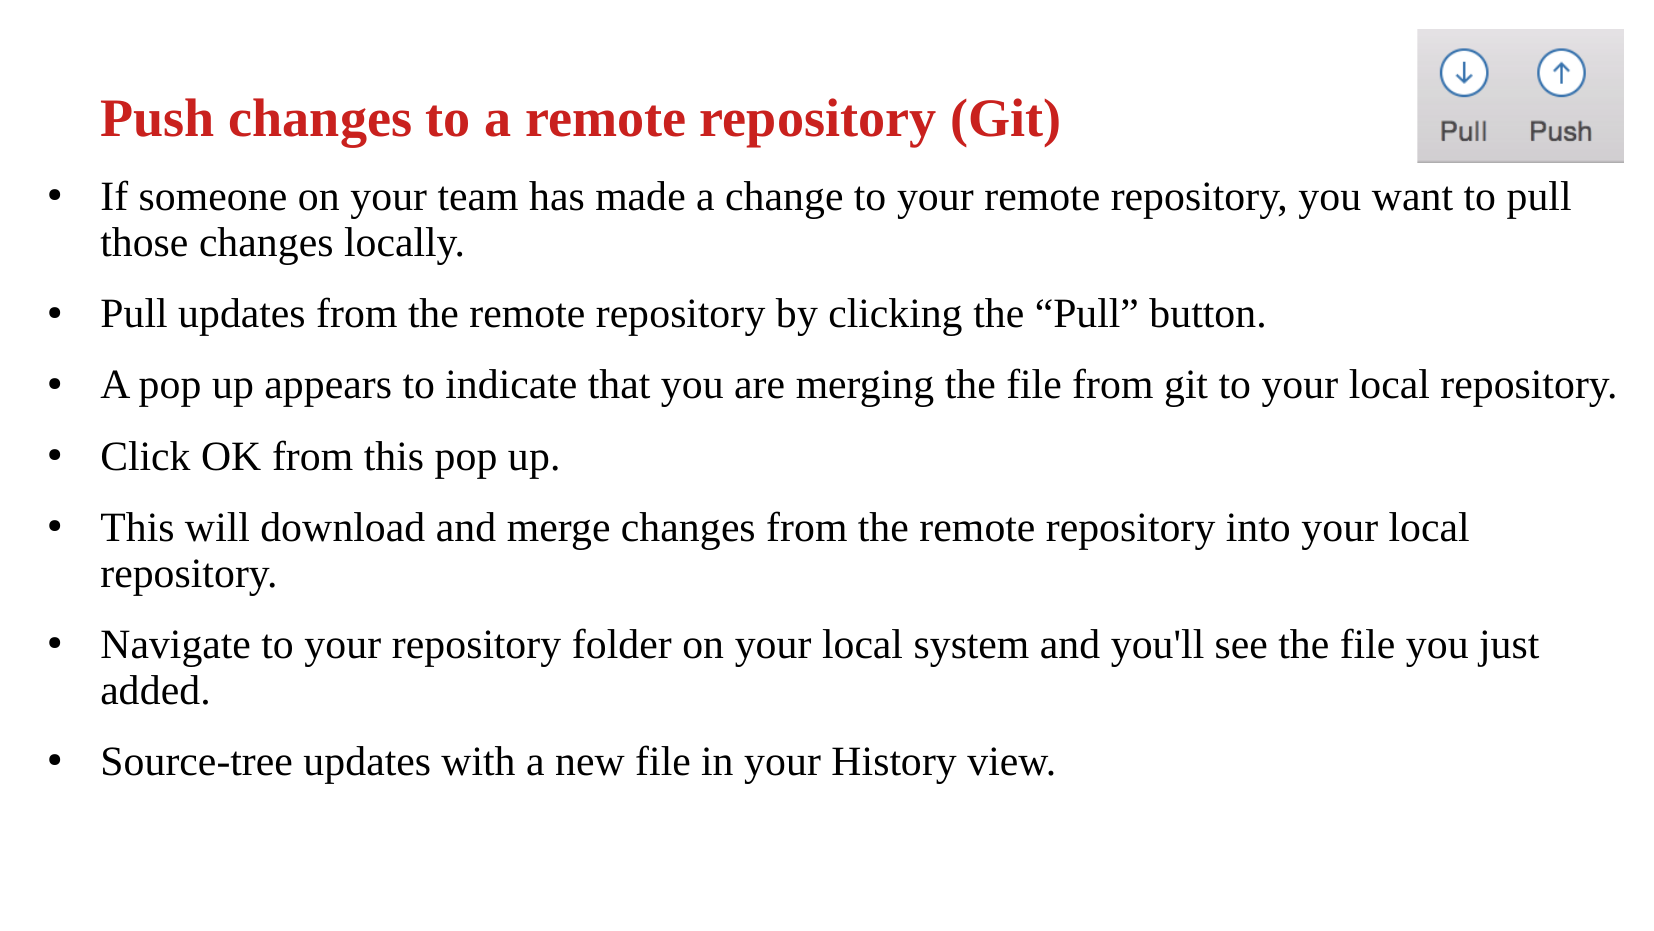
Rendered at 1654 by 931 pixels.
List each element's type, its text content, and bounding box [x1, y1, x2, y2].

list Push changes to a remote repository (Git) If someone on your team has made a change to your remote repository, you want to pull those changes locally. Pull updates from the remote repository by clicking the “Pull” button. A pop up appears to indicate that you are merging the file from git to your local repository. Click OK from this pop up. This will download and merge changes from the remote repository into your local repository. Navigate to your repository folder on your local system and you'll see the file you just added. Source-tree updates with a new file in your History view. [29, 88, 1625, 916]
picture [1417, 29, 1624, 168]
